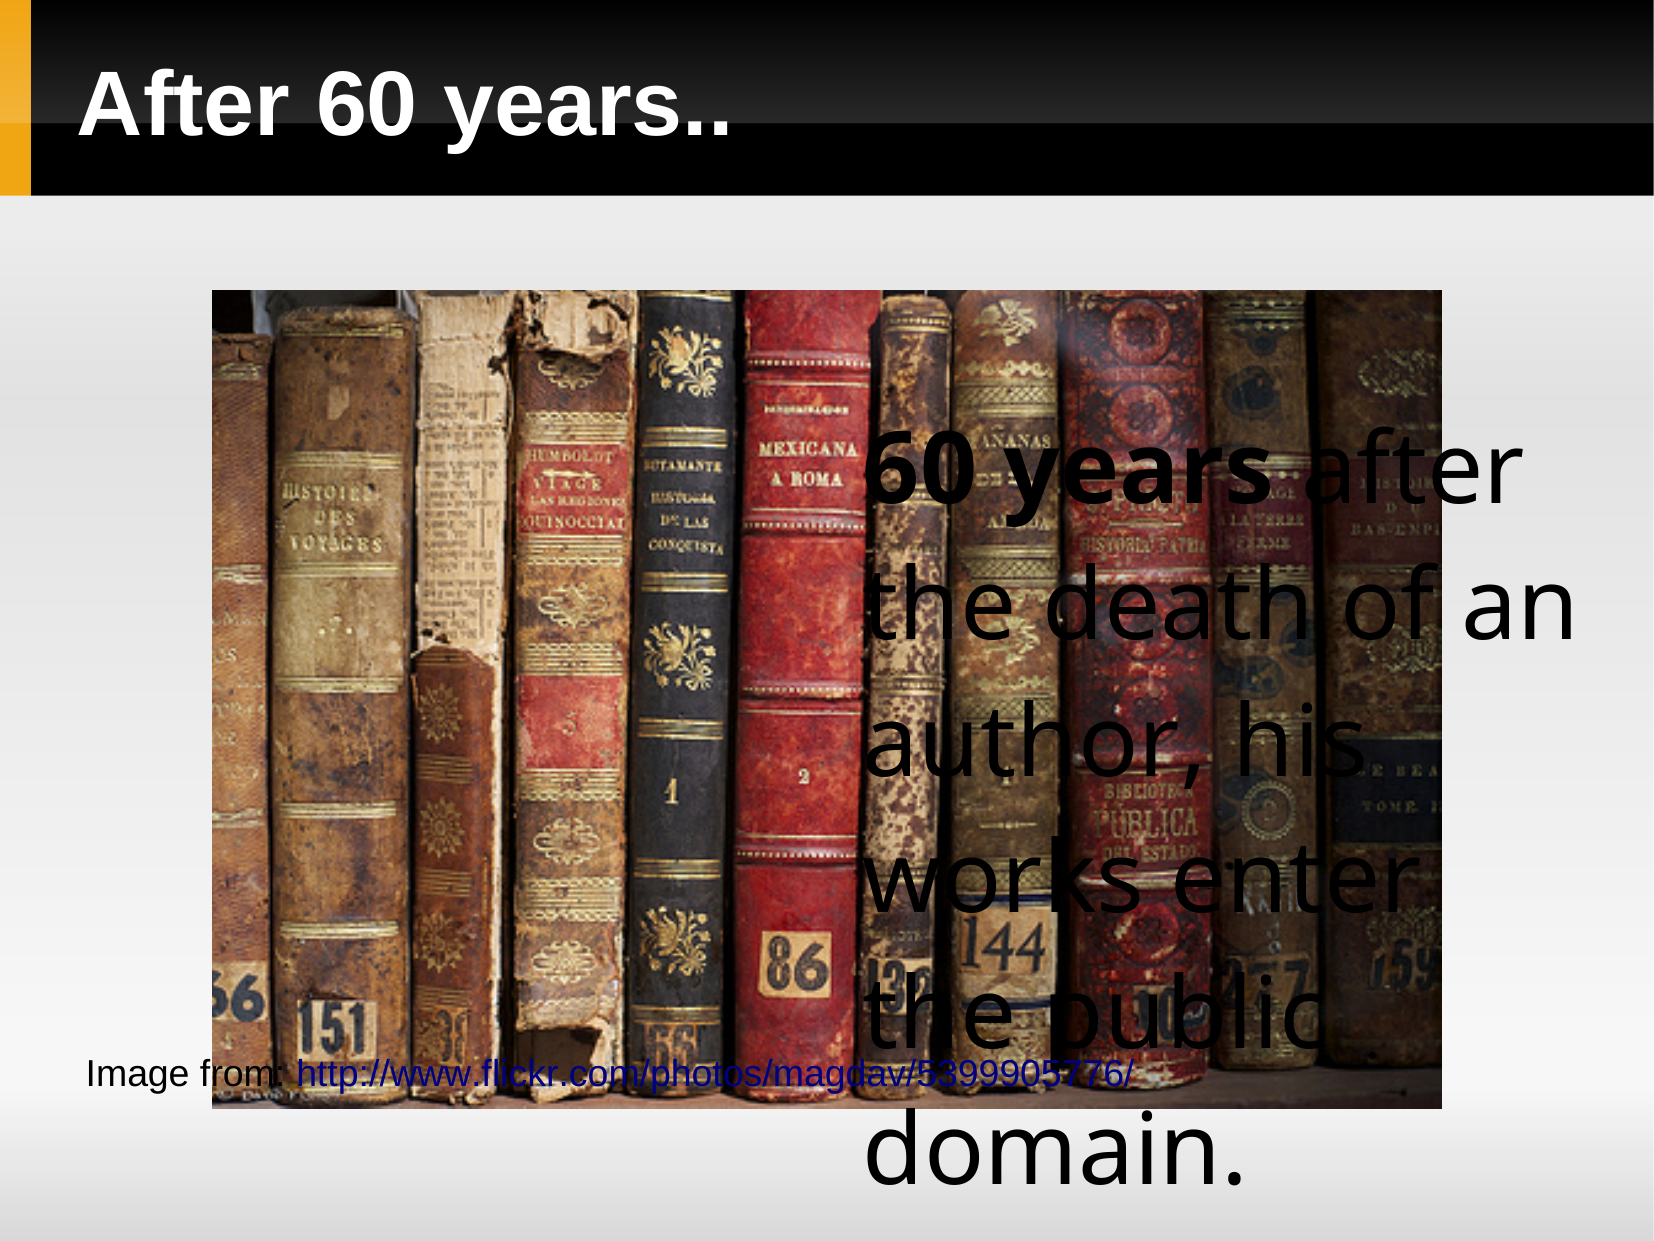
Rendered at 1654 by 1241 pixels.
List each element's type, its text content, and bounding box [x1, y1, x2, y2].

picture [0, 0, 1654, 1241]
list 60 years after the death of an author, his works enter the public domain. [862, 396, 1589, 993]
text_box Image from: http://www.flickr.com/photos/magdav/5399905776/ [70, 1045, 1148, 1103]
title After 60 years.. [76, 7, 1565, 200]
